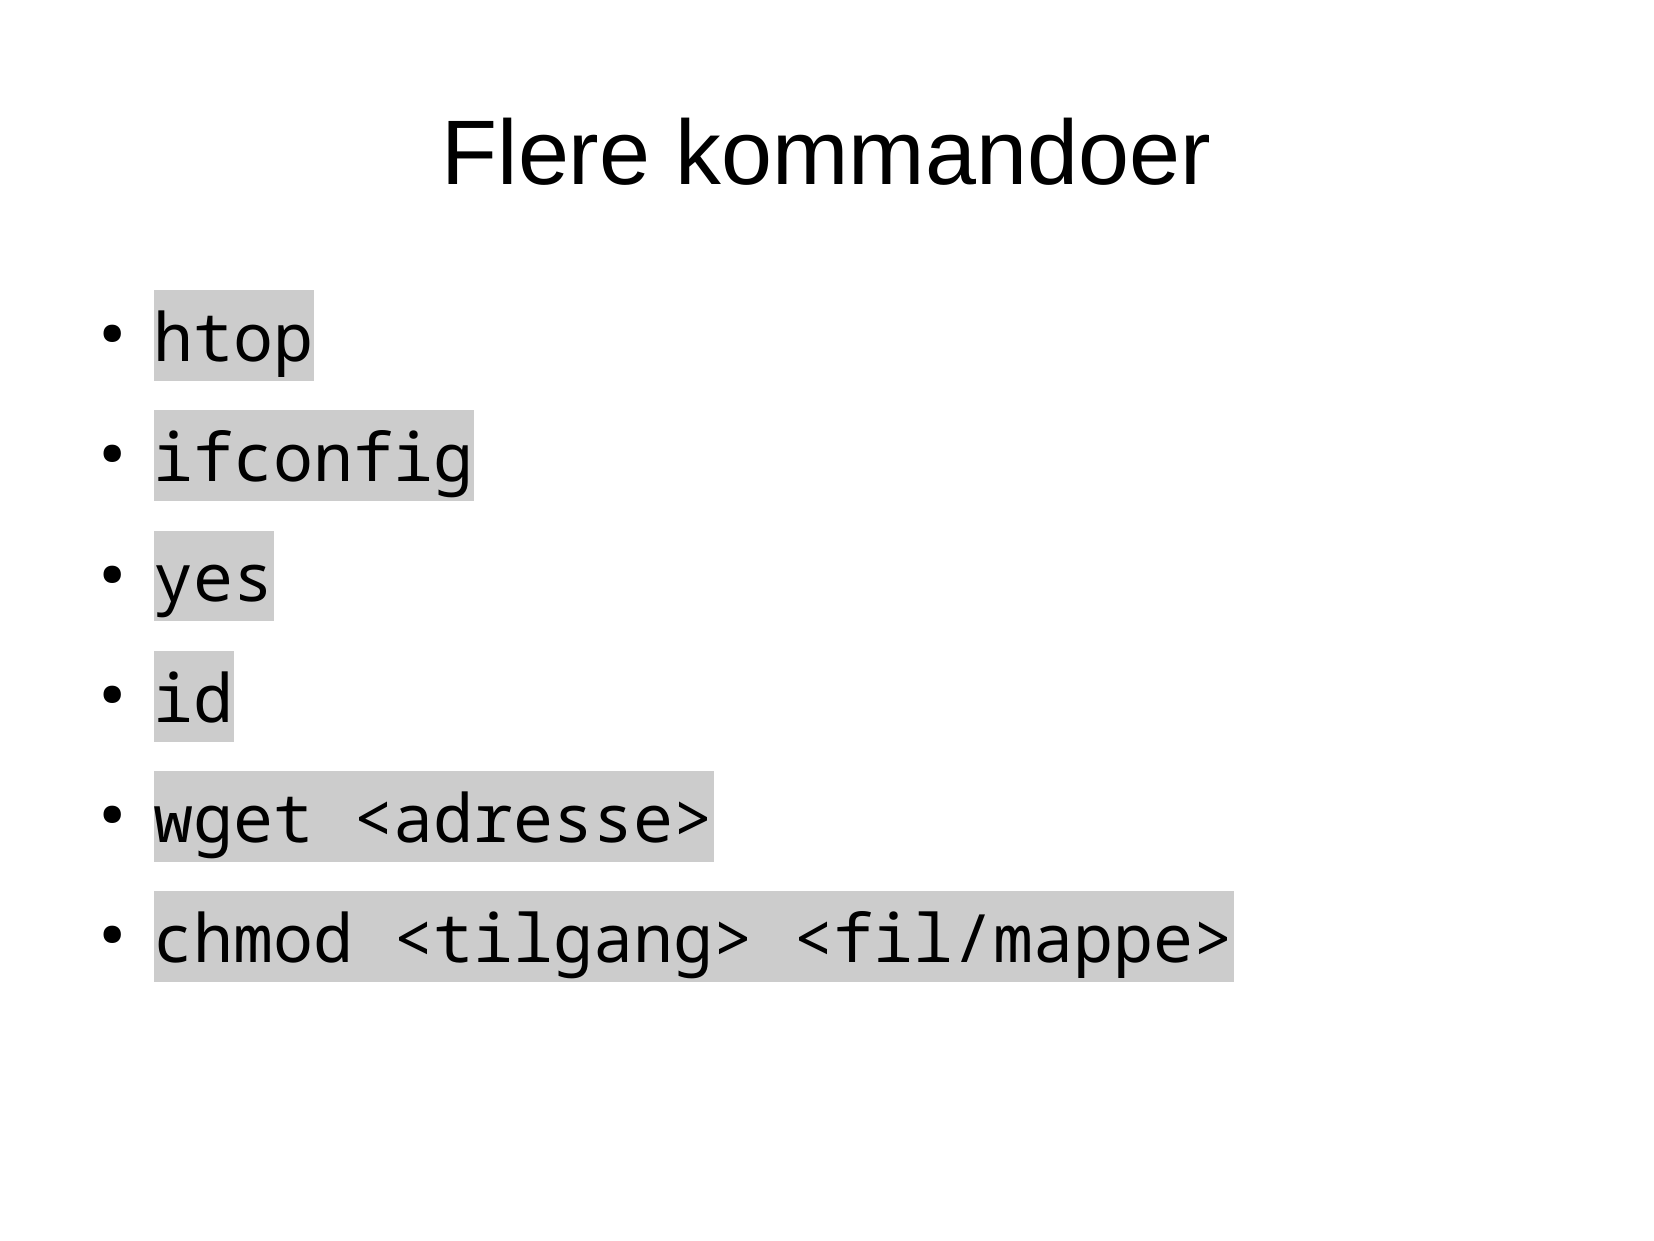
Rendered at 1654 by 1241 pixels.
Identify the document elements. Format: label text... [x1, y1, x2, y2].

list htop ifconfig yes id wget <adresse> chmod <tilgang> <fil/mappe> [82, 290, 1571, 1010]
title Flere kommandoer [82, 49, 1571, 257]
